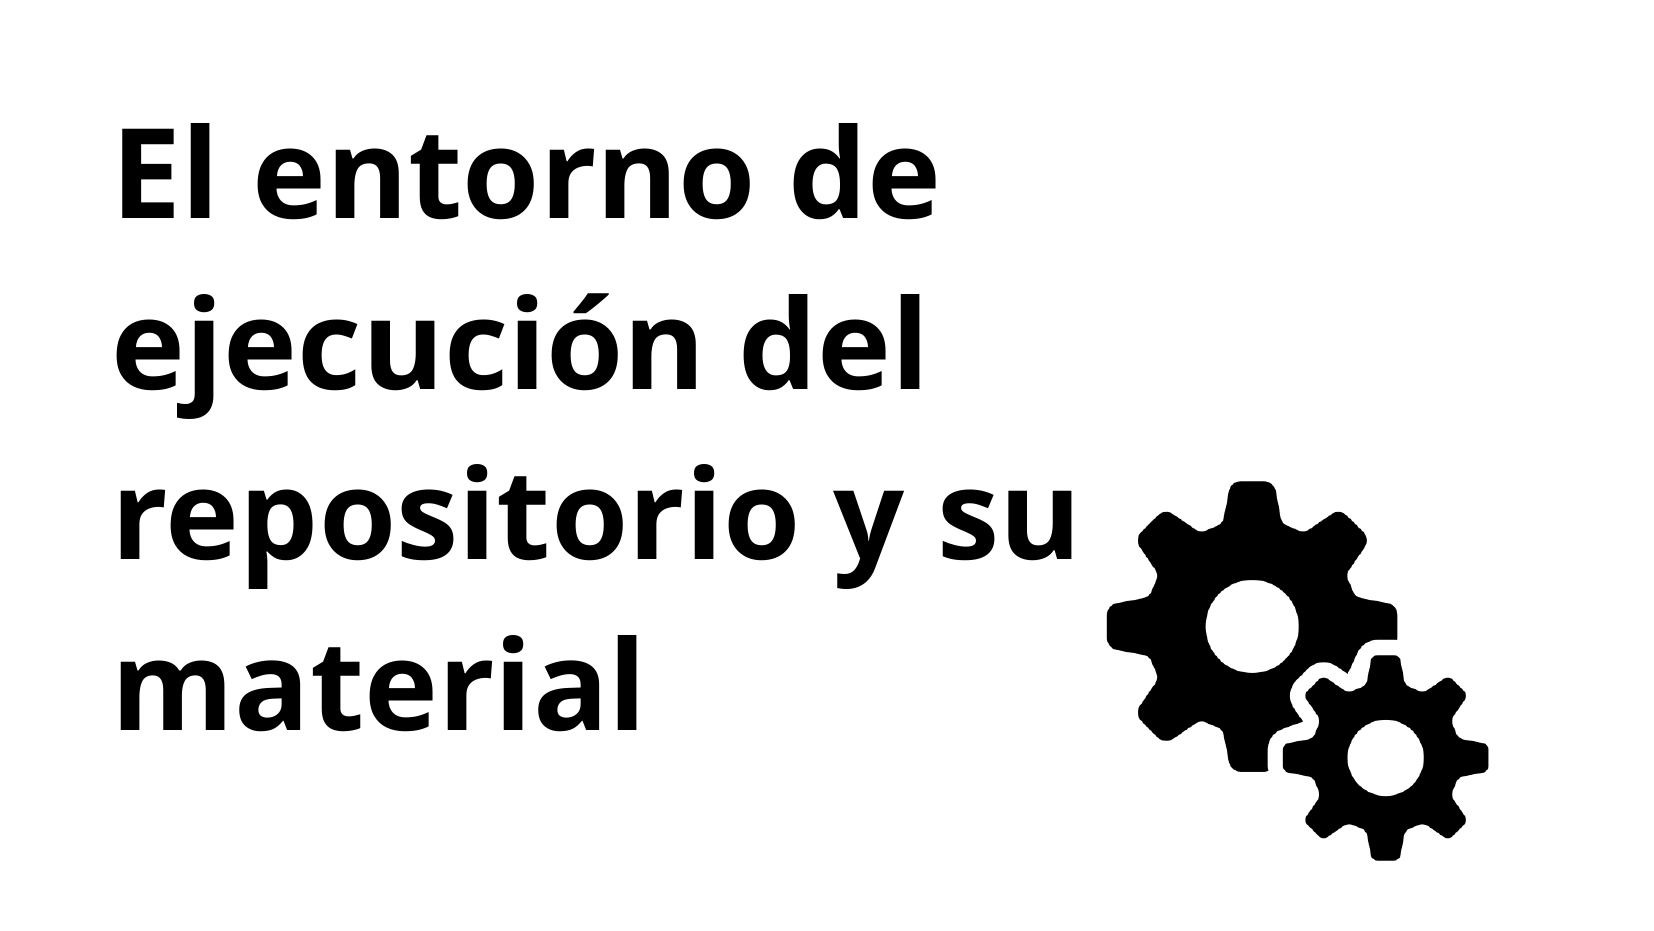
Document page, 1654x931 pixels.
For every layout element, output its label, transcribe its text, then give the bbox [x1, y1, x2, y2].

picture [1103, 476, 1495, 868]
text_box El entorno de ejecución del repositorio y su material [97, 77, 1179, 594]
